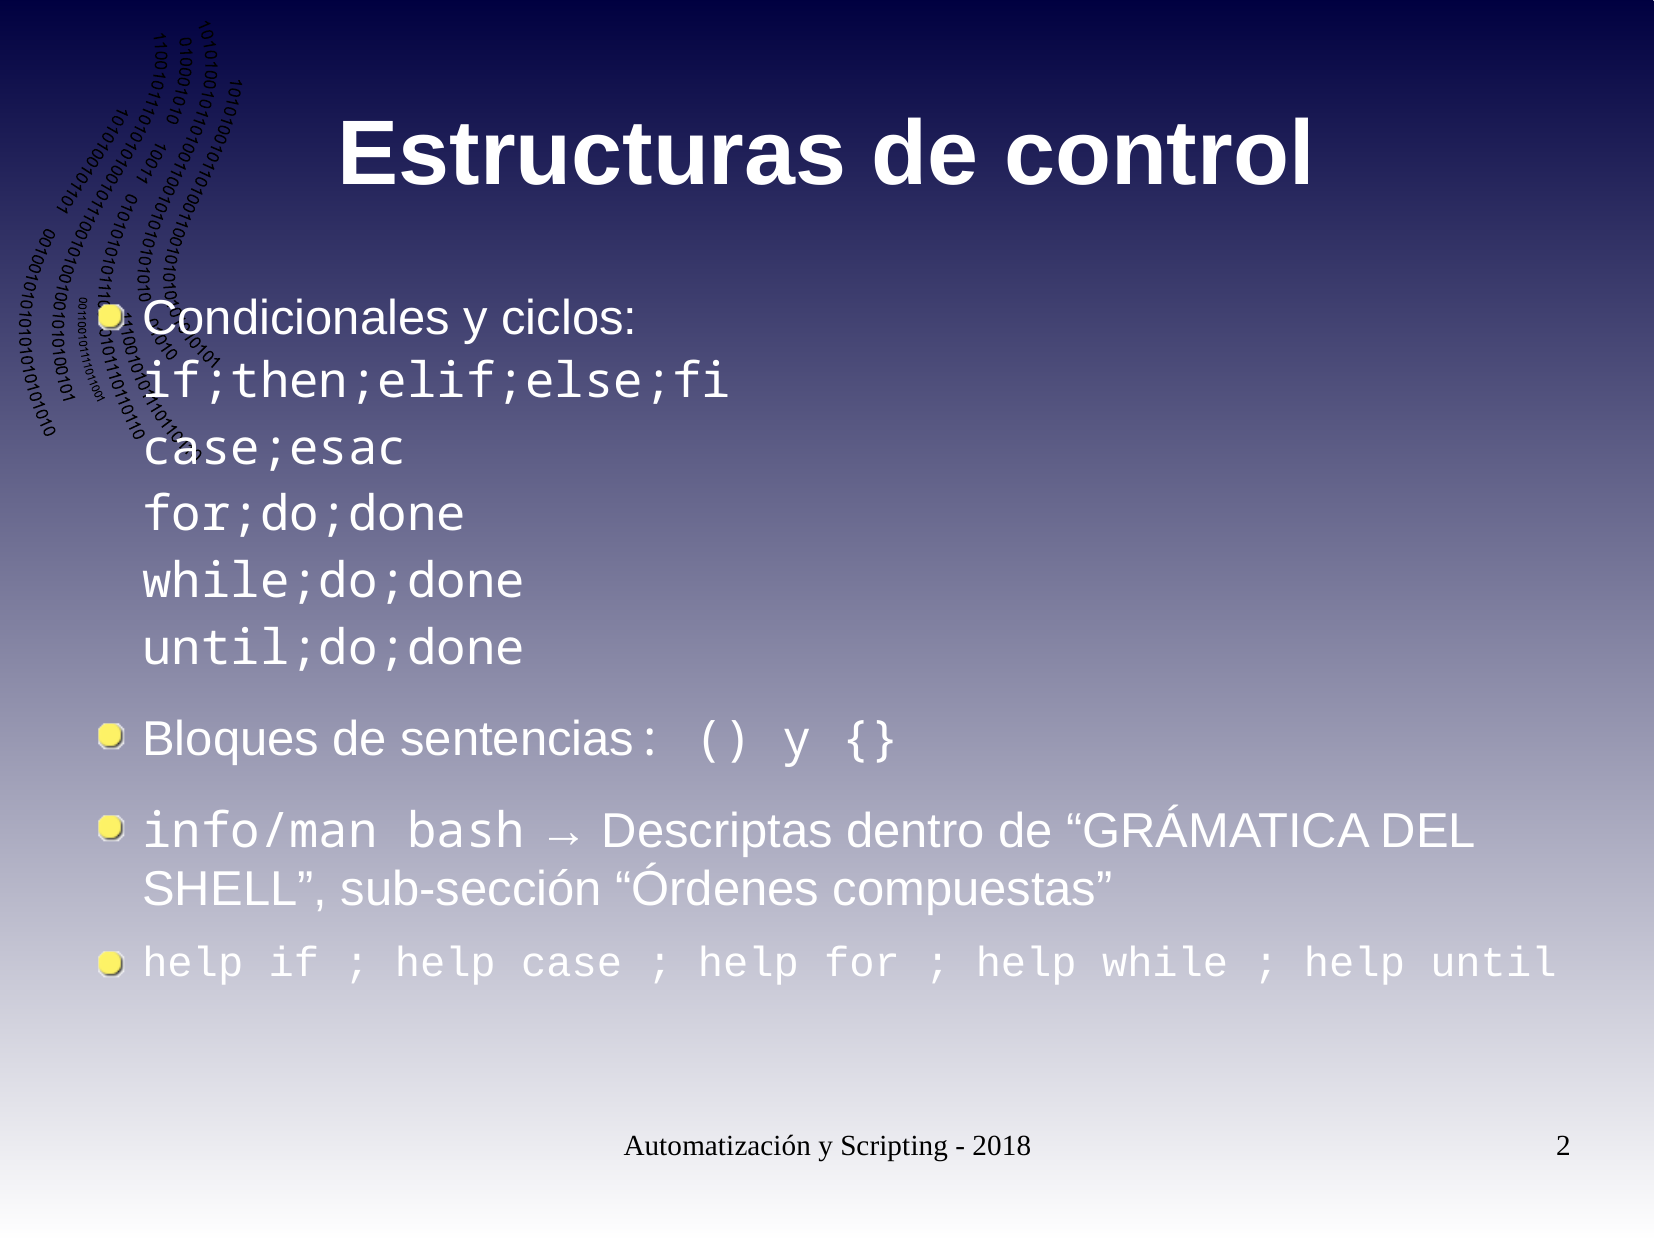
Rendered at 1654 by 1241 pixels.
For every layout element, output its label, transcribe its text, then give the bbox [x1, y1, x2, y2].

list Condicionales y ciclos: if;then;elif;else;fi case;esac for;do;done while;do;done until;do;done Bloques de sentencias: () y {} info/man bash → Descriptas dentro de “GRÁMATICA DEL SHELL”, sub-sección “Órdenes compuestas” help if ; help case ; help for ; help while ; help until [82, 290, 1571, 1010]
picture [18, 20, 243, 461]
title Estructuras de control [82, 49, 1571, 257]
